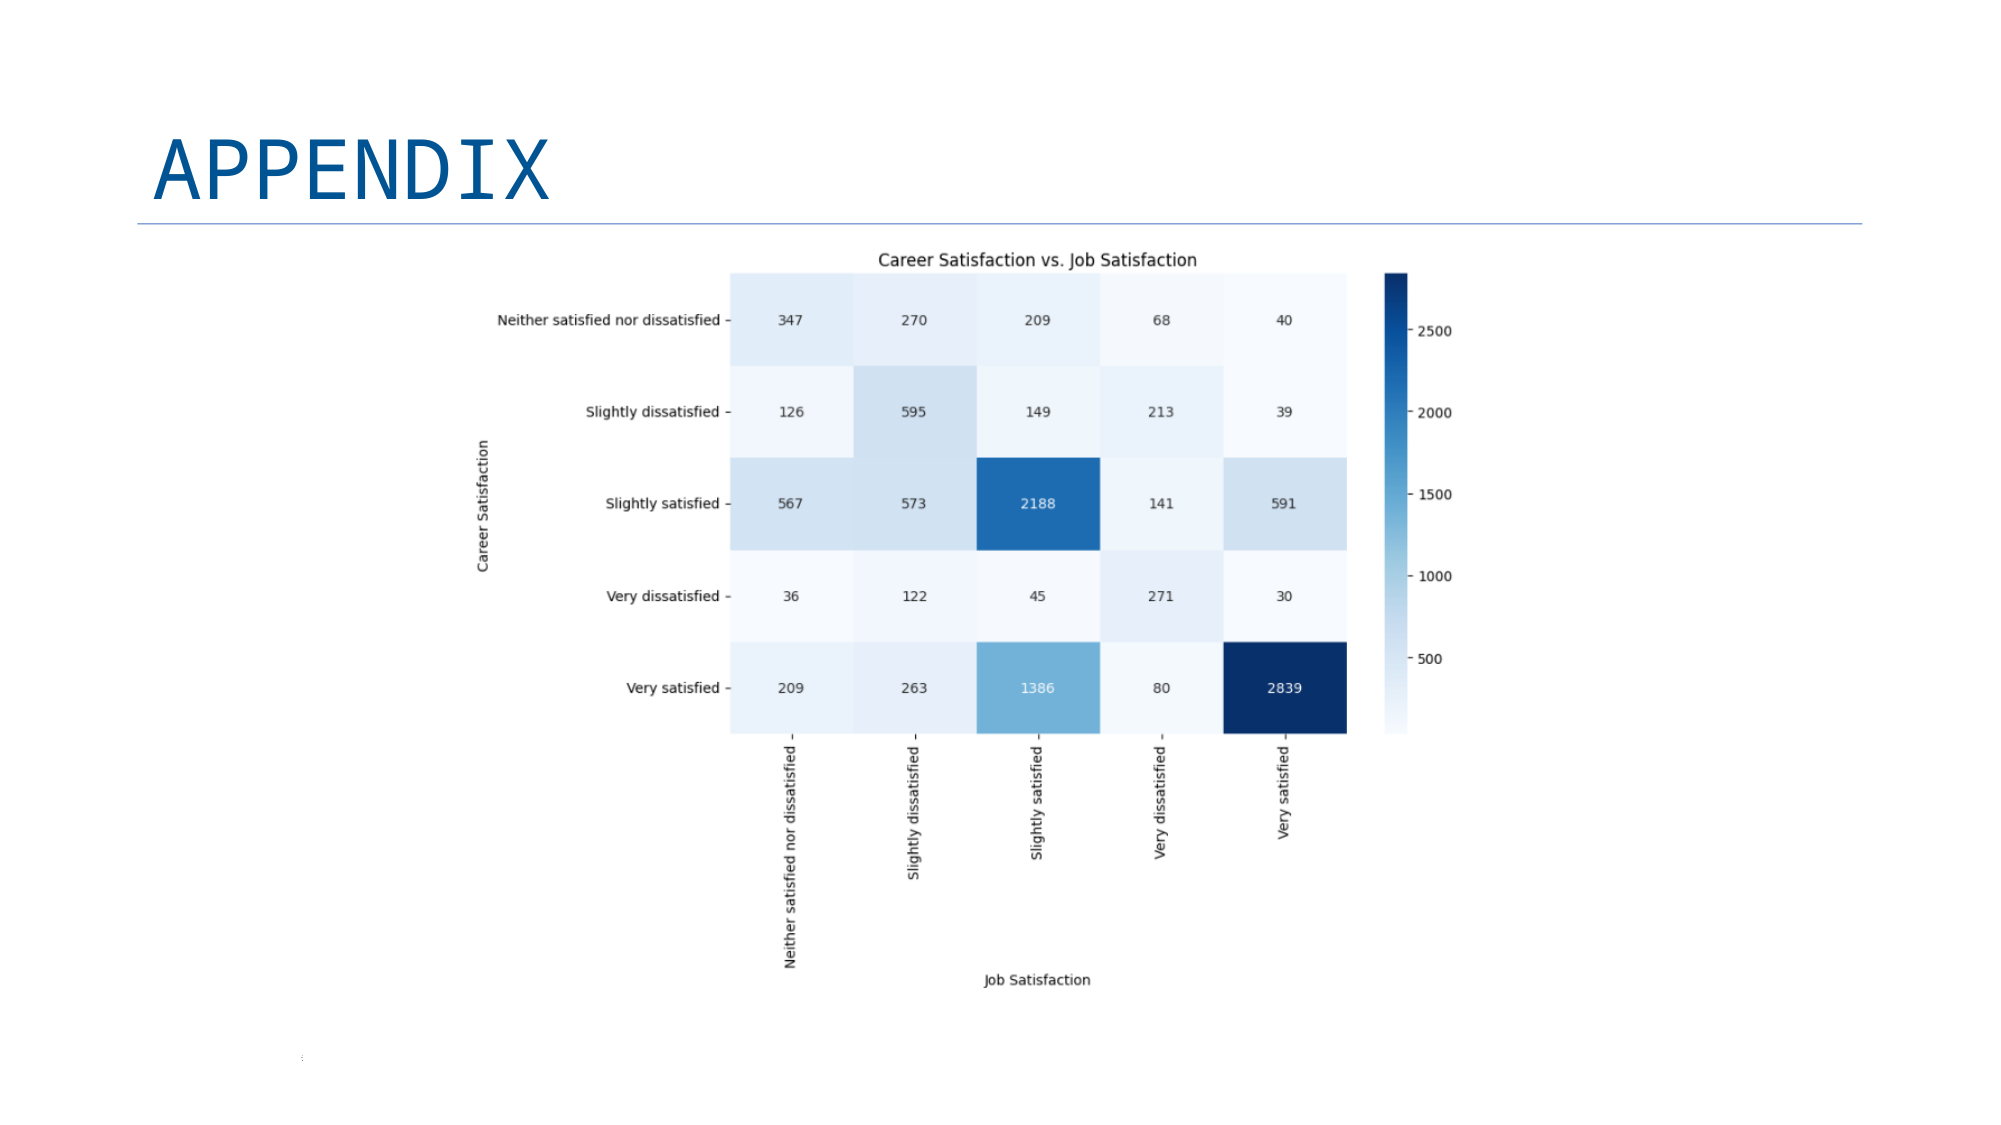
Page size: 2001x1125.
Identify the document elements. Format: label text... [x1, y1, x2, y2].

picture [471, 248, 1460, 997]
title APPENDIX [137, 59, 1863, 278]
